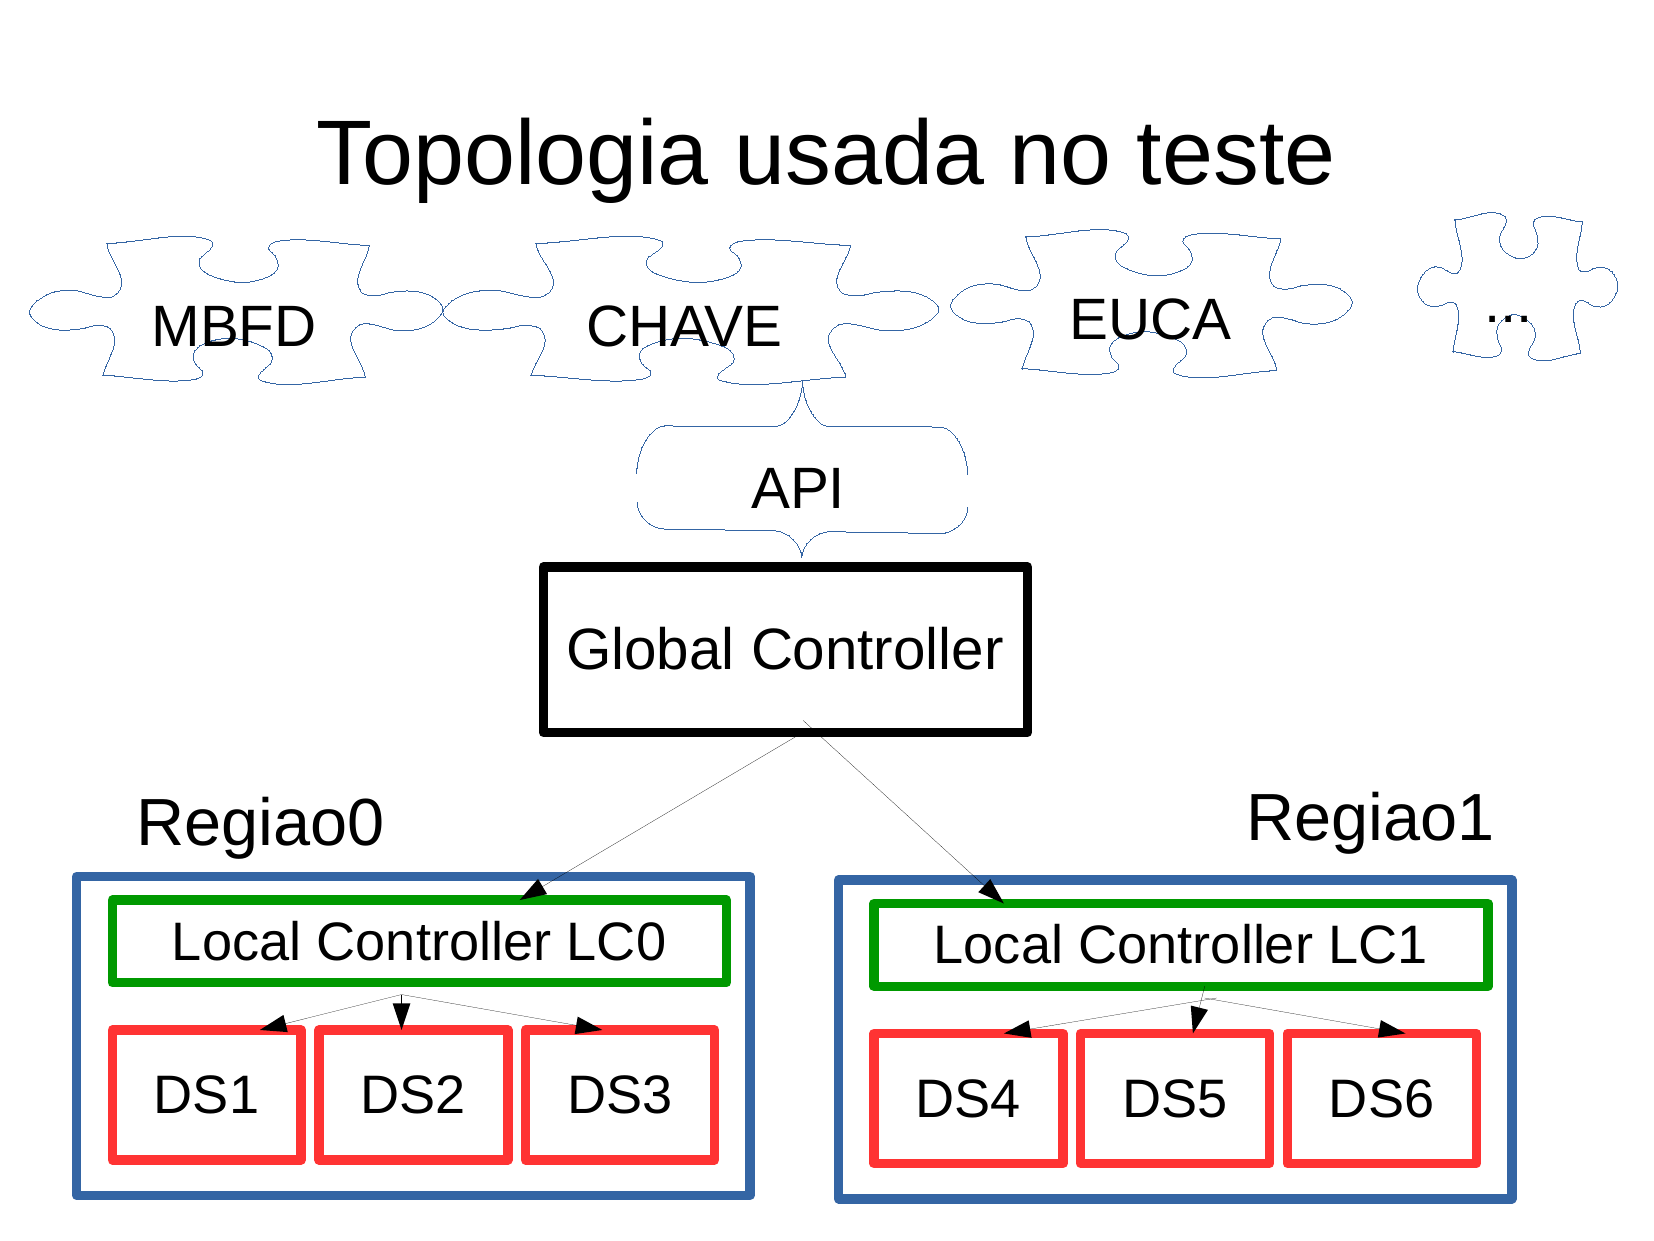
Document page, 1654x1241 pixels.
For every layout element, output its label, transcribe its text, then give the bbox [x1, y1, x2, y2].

title Topologia usada no teste [82, 49, 1571, 257]
text_box [838, 879, 1512, 1199]
text_box DS5 [1080, 1033, 1270, 1164]
text_box CHAVE [443, 236, 939, 385]
text_box DS1 [112, 1029, 302, 1160]
text_box CHAVE [682, 310, 697, 330]
text_box Local Controller LC1 [874, 903, 1489, 987]
text_box DS4 [874, 1033, 1063, 1164]
text_box CHAVE [679, 334, 701, 341]
text_box DS3 [525, 1029, 715, 1160]
text_box [979, 879, 989, 884]
text_box ... [1417, 212, 1618, 361]
text_box DS6 [1287, 1033, 1477, 1164]
text_box Regiao1 [1246, 779, 1501, 869]
text_box MBFD [210, 310, 228, 323]
text_box Global Controller [543, 566, 1028, 733]
text_box MBFD [29, 236, 443, 385]
text_box DS2 [318, 1029, 508, 1160]
text_box MBFD [210, 327, 230, 342]
text_box API [699, 448, 898, 529]
text_box Local Controller LC0 [112, 900, 727, 983]
text_box [76, 876, 751, 1196]
text_box EUCA [950, 229, 1353, 378]
text_box Regiao0 [136, 785, 390, 875]
